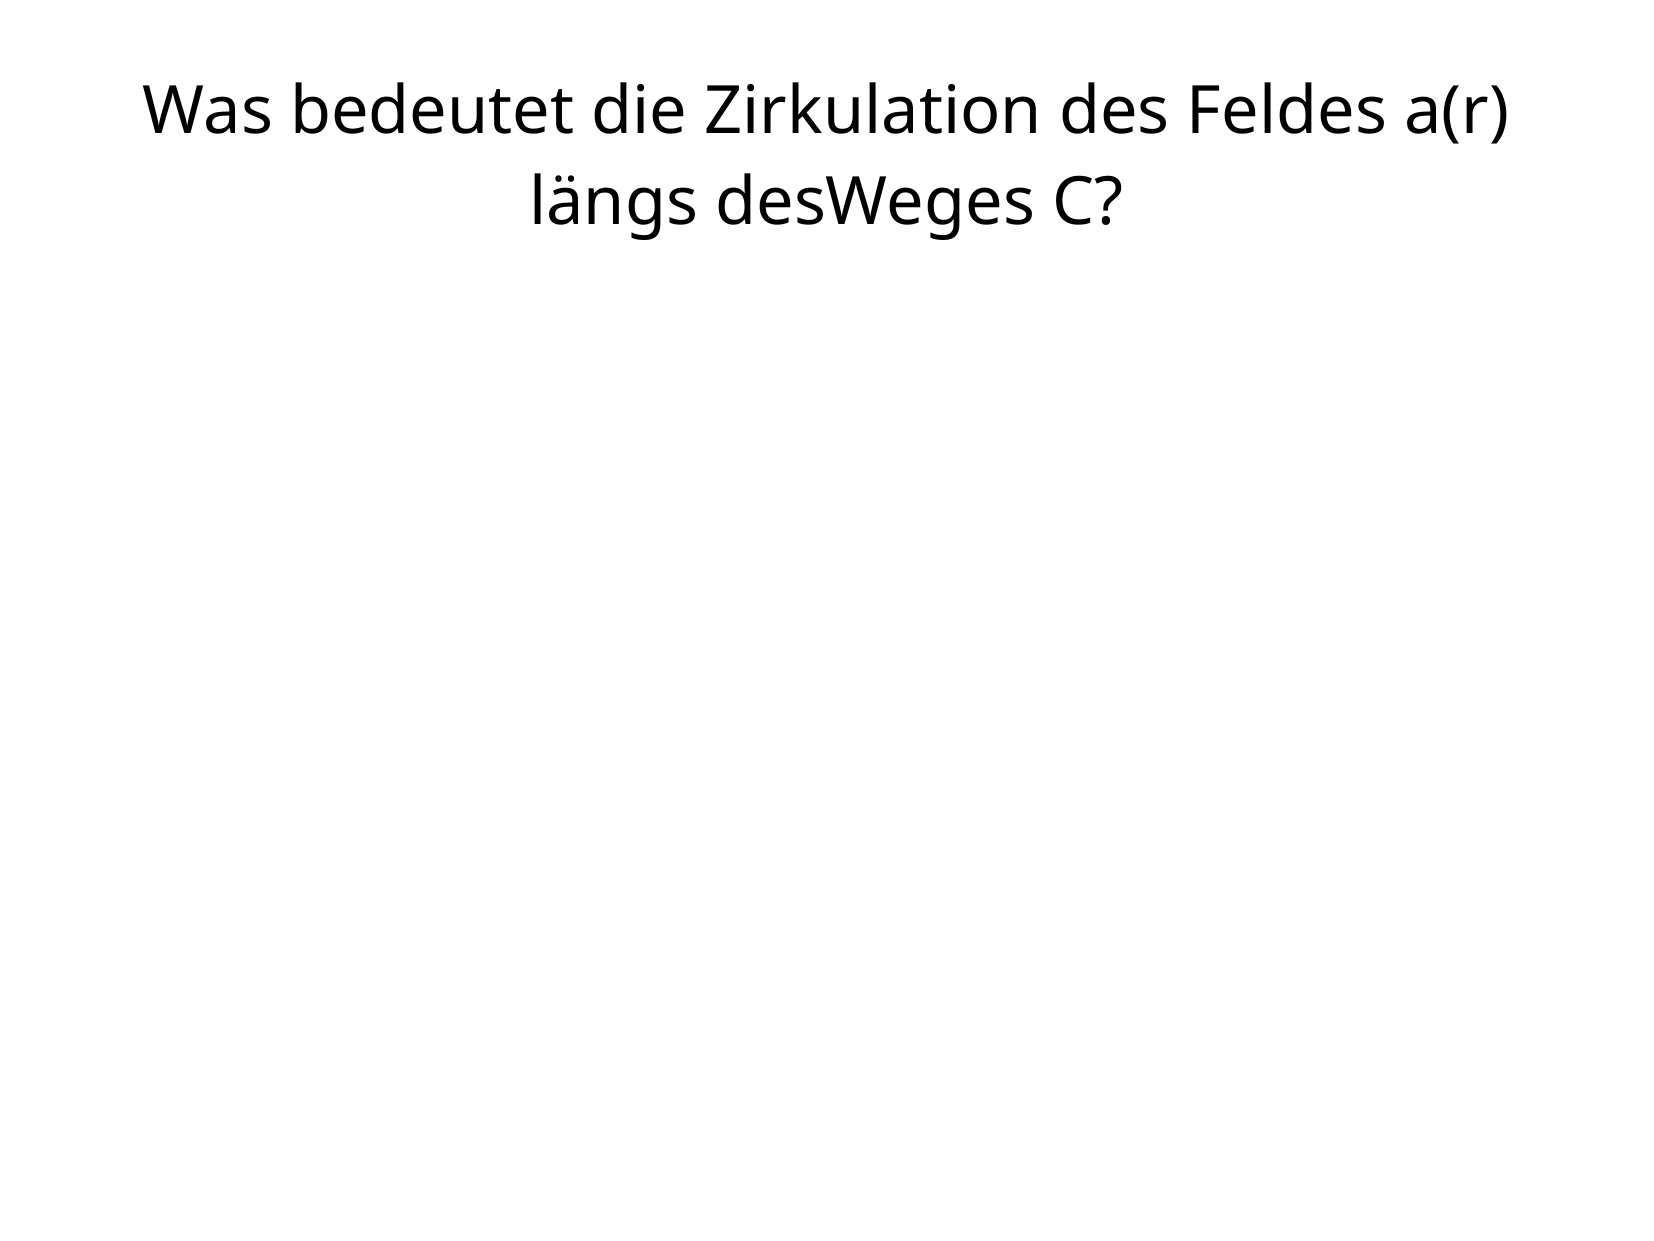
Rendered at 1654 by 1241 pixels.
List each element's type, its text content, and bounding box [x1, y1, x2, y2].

title Was bedeutet die Zirkulation des Feldes a(r) längs desWeges C? [82, 49, 1571, 257]
